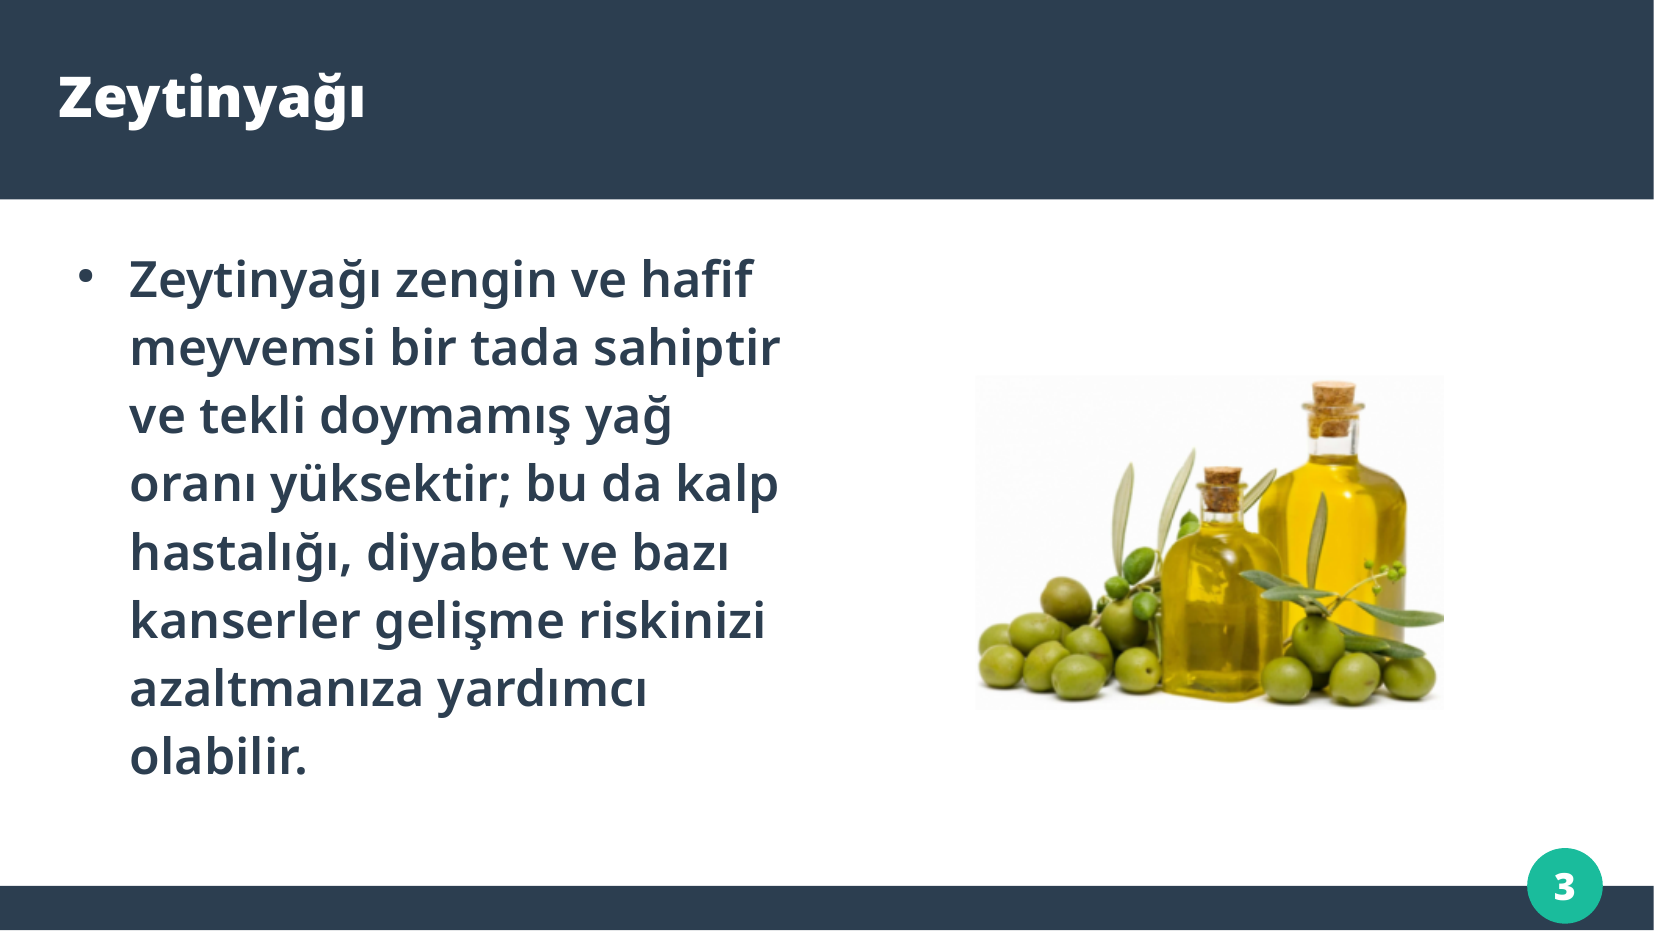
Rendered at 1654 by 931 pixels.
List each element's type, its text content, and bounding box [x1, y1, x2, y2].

picture [975, 374, 1444, 710]
title Zeytinyağı [59, 37, 1595, 155]
list Zeytinyağı zengin ve hafif meyvemsi bir tada sahiptir ve tekli doymamış yağ oranı yüksektir; bu da kalp hastalığı, diyabet ve bazı kanserler gelişme riskinizi azaltmanıza yardımcı olabilir. [59, 243, 809, 864]
